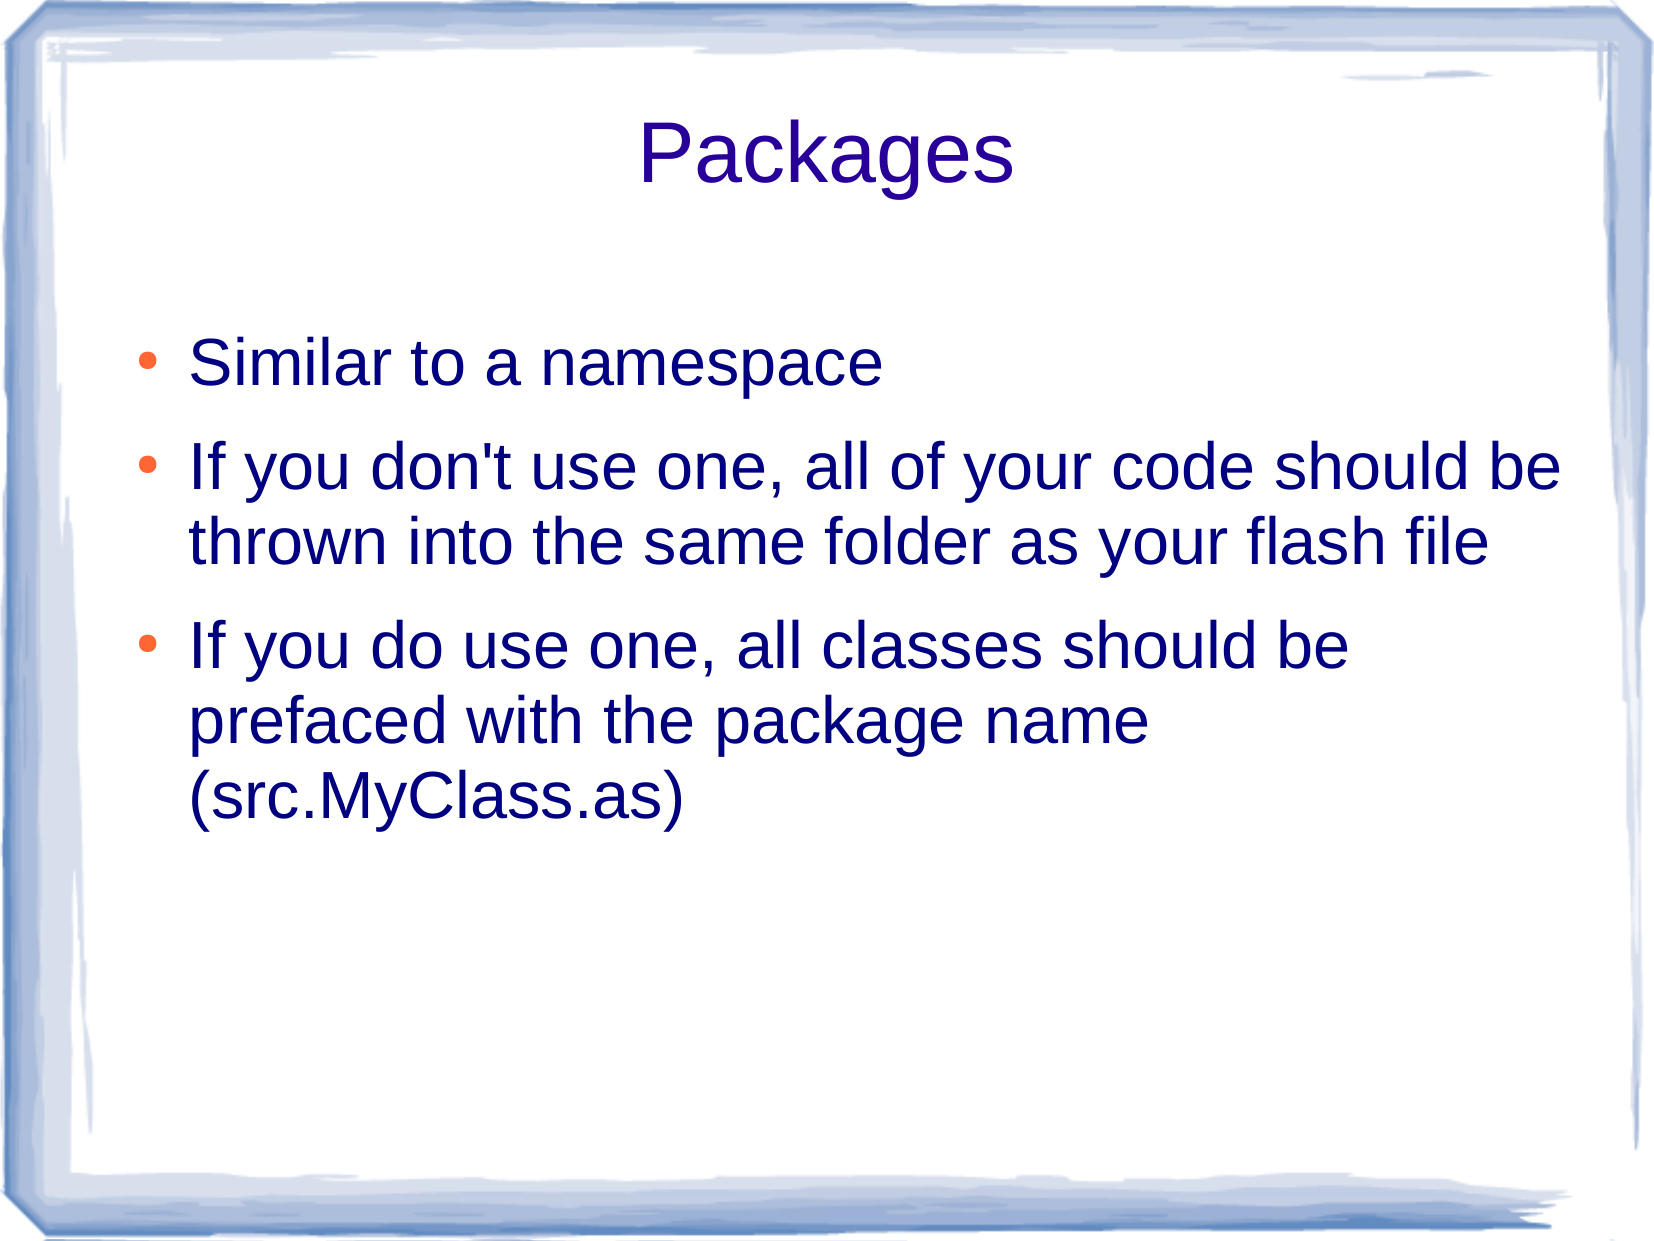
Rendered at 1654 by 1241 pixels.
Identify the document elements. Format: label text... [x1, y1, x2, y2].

list Similar to a namespace If you don't use one, all of your code should be thrown into the same folder as your flash file If you do use one, all classes should be prefaced with the package name (src.MyClass.as) [118, 324, 1571, 1004]
picture [0, 0, 1654, 1241]
title Packages [82, 49, 1571, 257]
